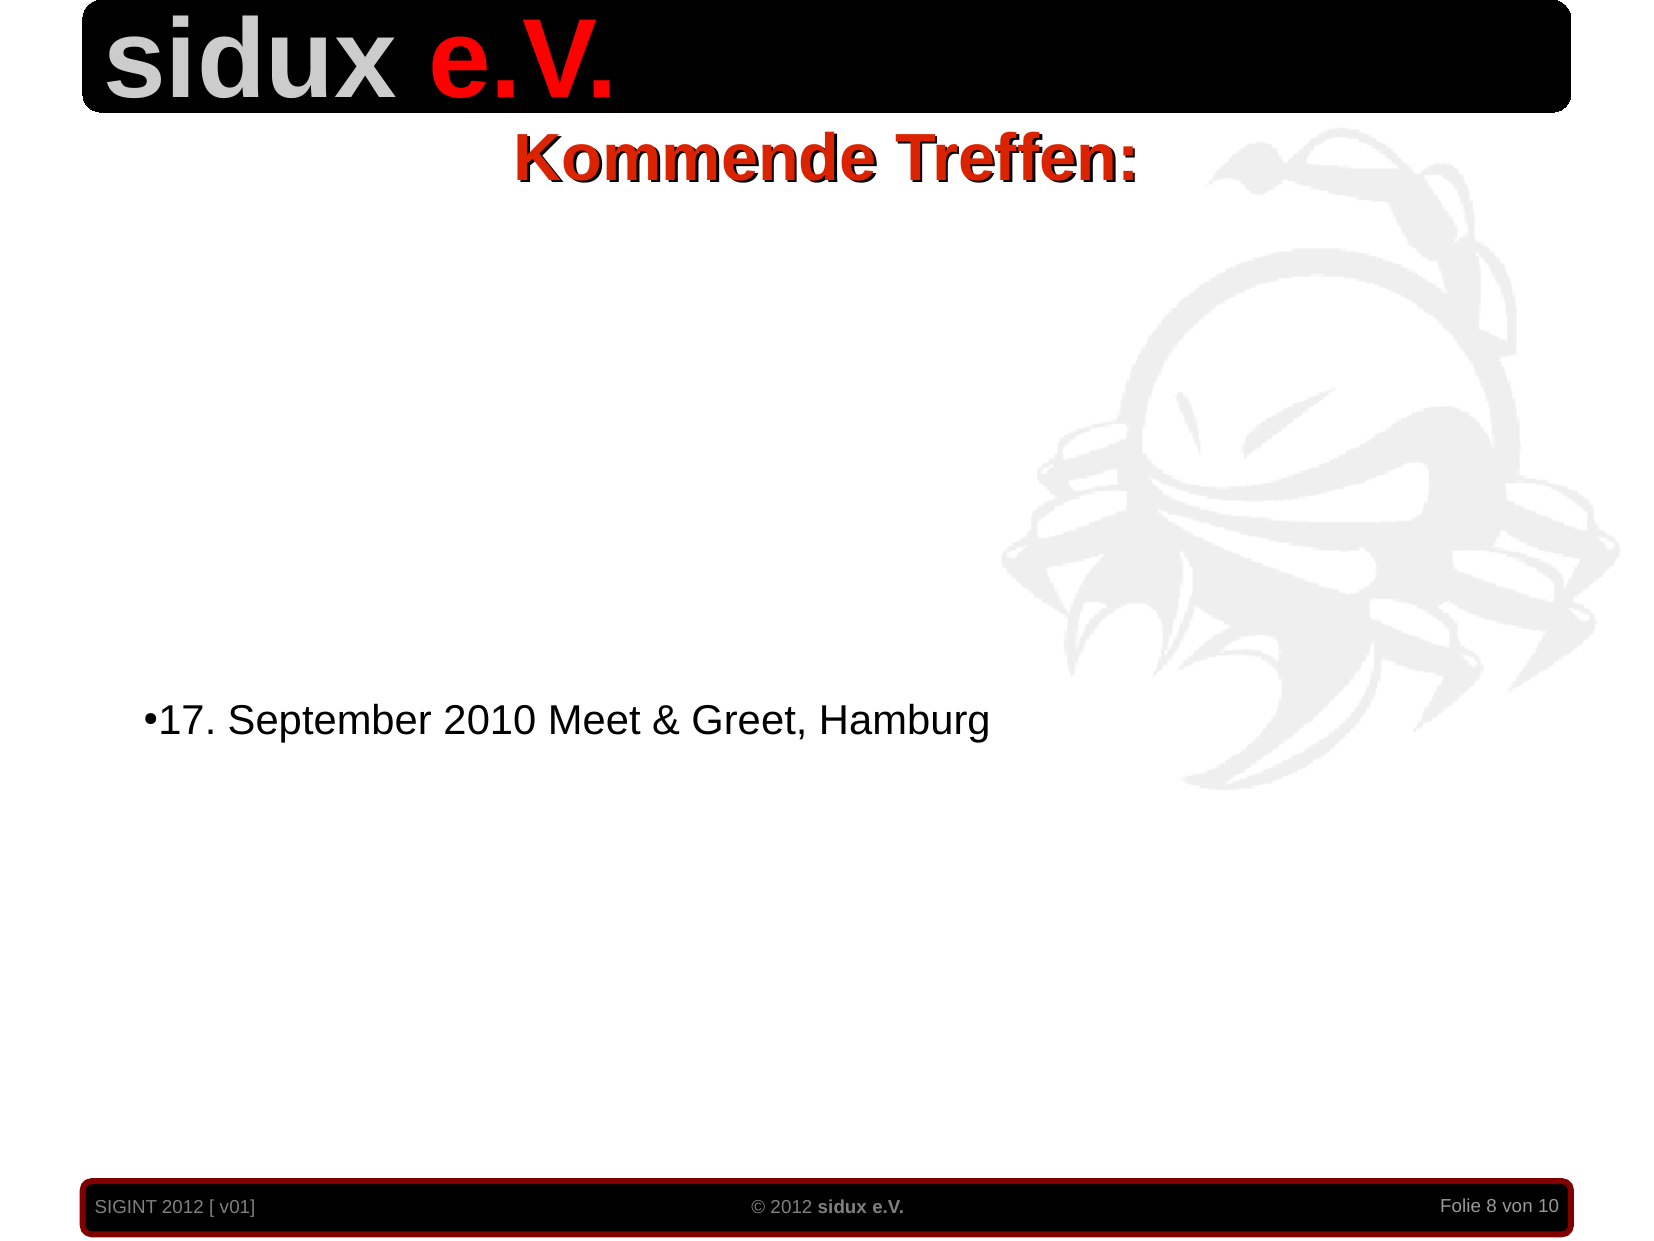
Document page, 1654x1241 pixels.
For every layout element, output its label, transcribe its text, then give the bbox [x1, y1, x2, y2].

picture [997, 122, 1625, 798]
text_box 17. September 2010 Meet & Greet, Hamburg [82, 224, 1571, 1170]
text_box Kommende Treffen: [82, 112, 1571, 213]
